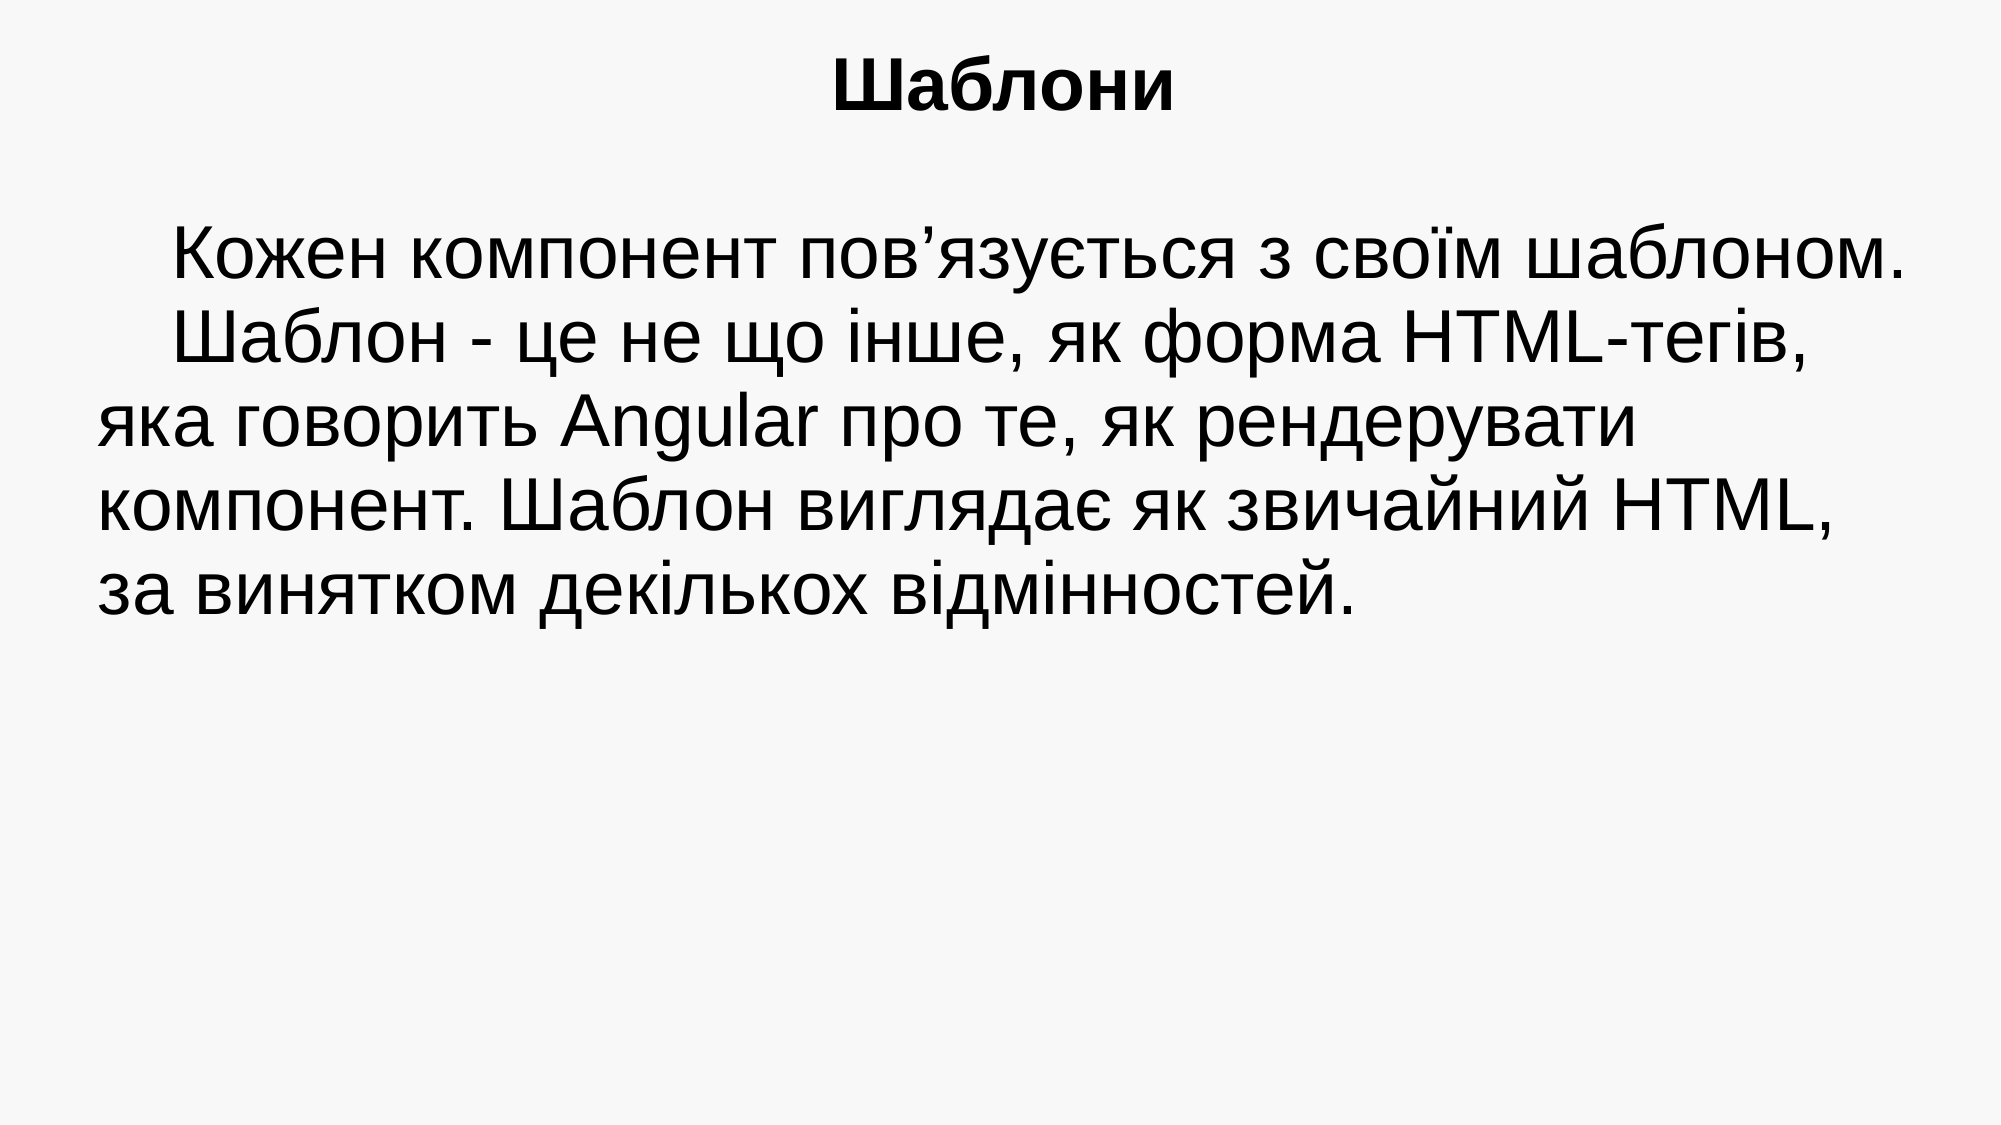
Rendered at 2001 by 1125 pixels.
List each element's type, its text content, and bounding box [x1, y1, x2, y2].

text_box Шаблони Кожен компонент пов’язується з своїм шаблоном. Шаблон - це не що інше, як форма HTML-тегів, яка говорить Angular про те, як рендерувати компонент. Шаблон виглядає як звичайний HTML, за винятком декількох відмінностей. [82, 35, 1926, 639]
